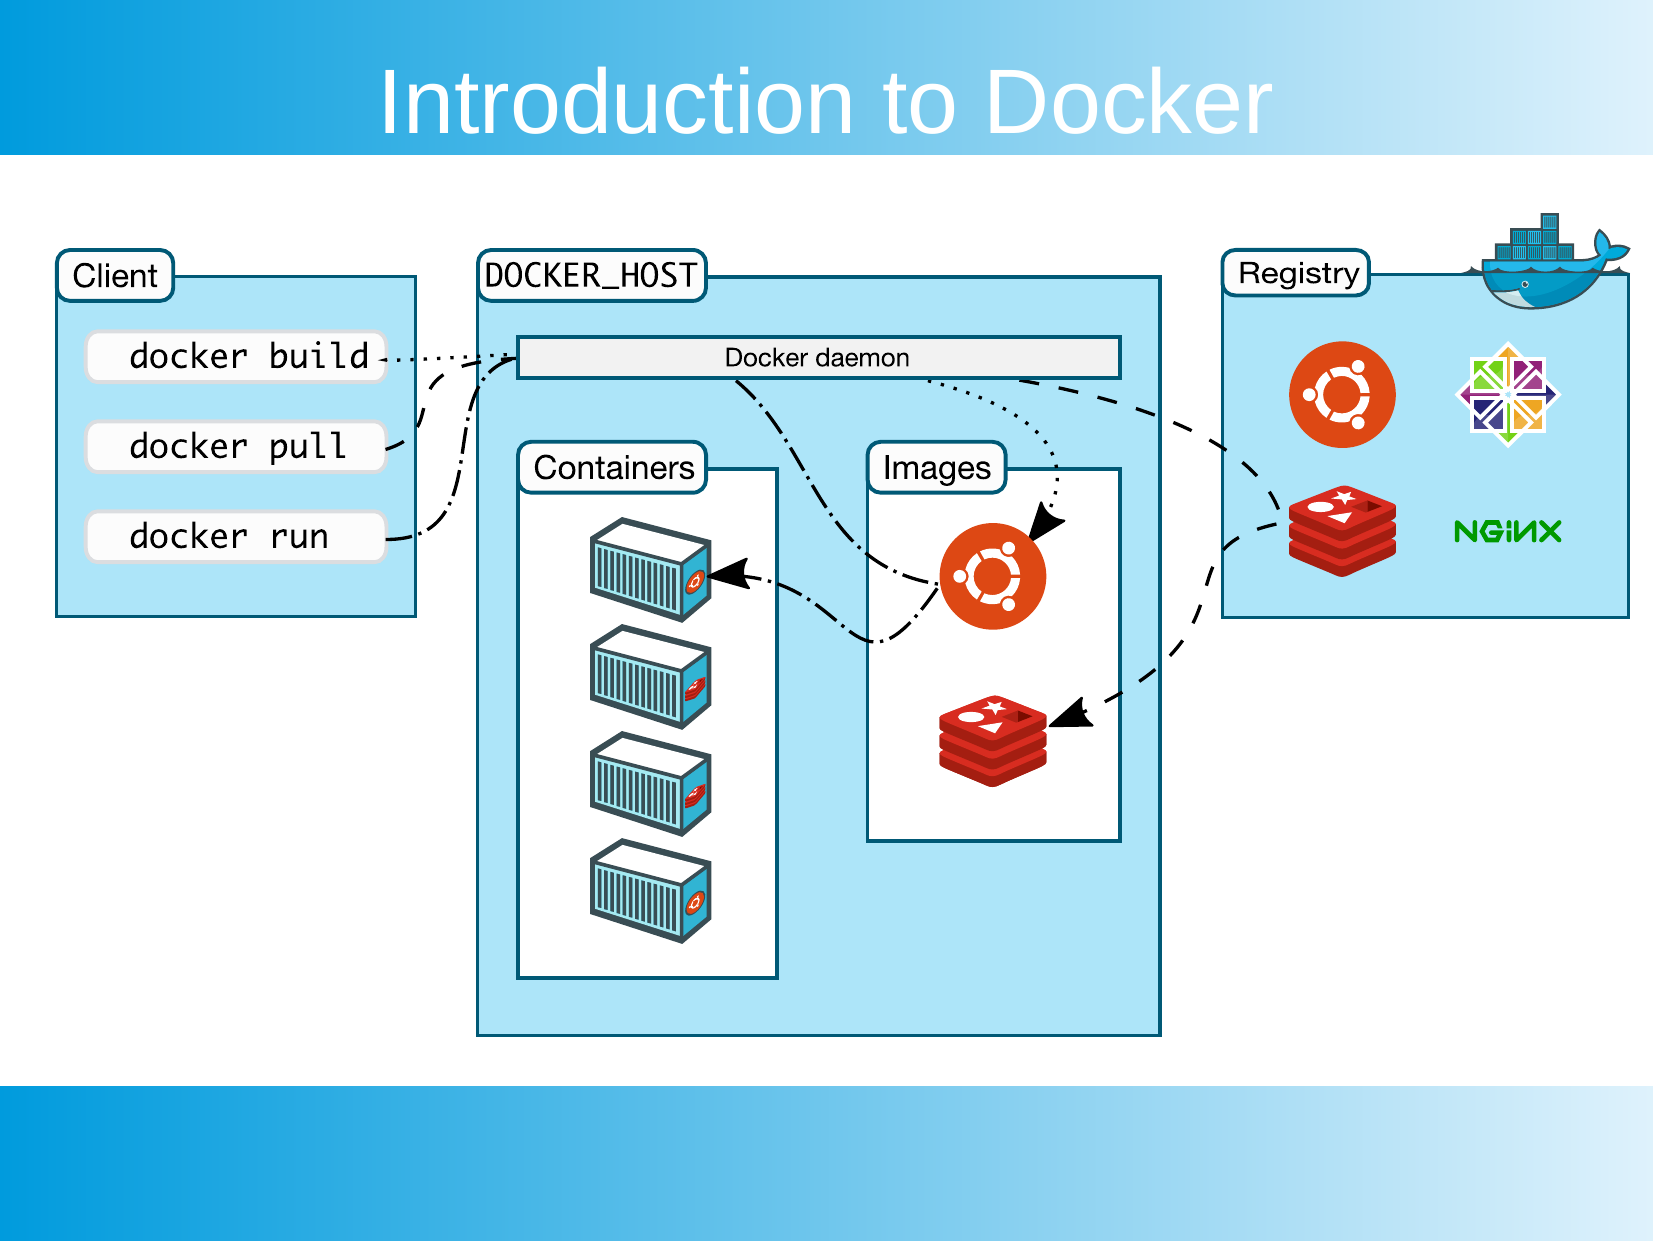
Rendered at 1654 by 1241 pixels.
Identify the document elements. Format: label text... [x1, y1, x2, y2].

picture [54, 213, 1631, 1037]
picture [60, 253, 171, 298]
picture [59, 279, 413, 614]
picture [481, 253, 703, 298]
title Introduction to Docker [82, 49, 1571, 155]
